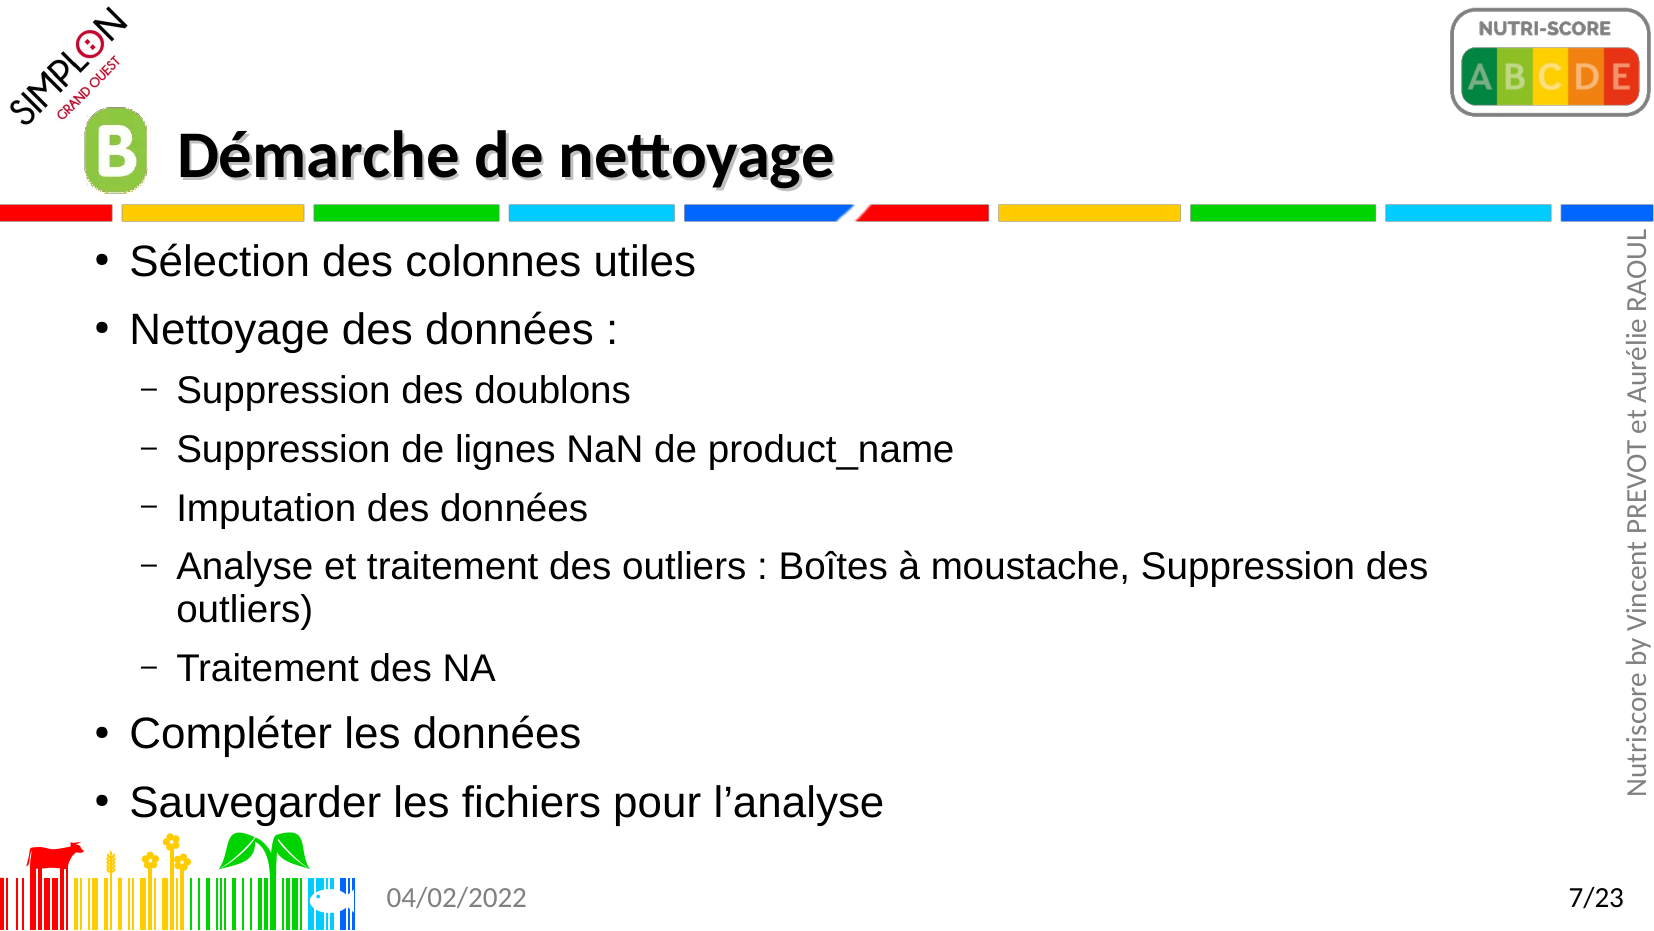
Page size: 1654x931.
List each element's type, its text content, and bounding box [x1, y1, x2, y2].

title Démarche de nettoyage [177, 108, 1571, 213]
picture [1448, 4, 1654, 119]
picture [0, 200, 1654, 225]
list Sélection des colonnes utiles Nettoyage des données : Suppression des doublons Suppression de lignes NaN de product_name Imputation des données Analyse et traitement des outliers : Boîtes à moustache, Suppression des outliers) Traitement des NA Compléter les données Sauvegarder les fichiers pour l’analyse [82, 236, 1571, 827]
picture [82, 106, 151, 195]
picture [0, 826, 355, 930]
picture [2, 2, 147, 147]
